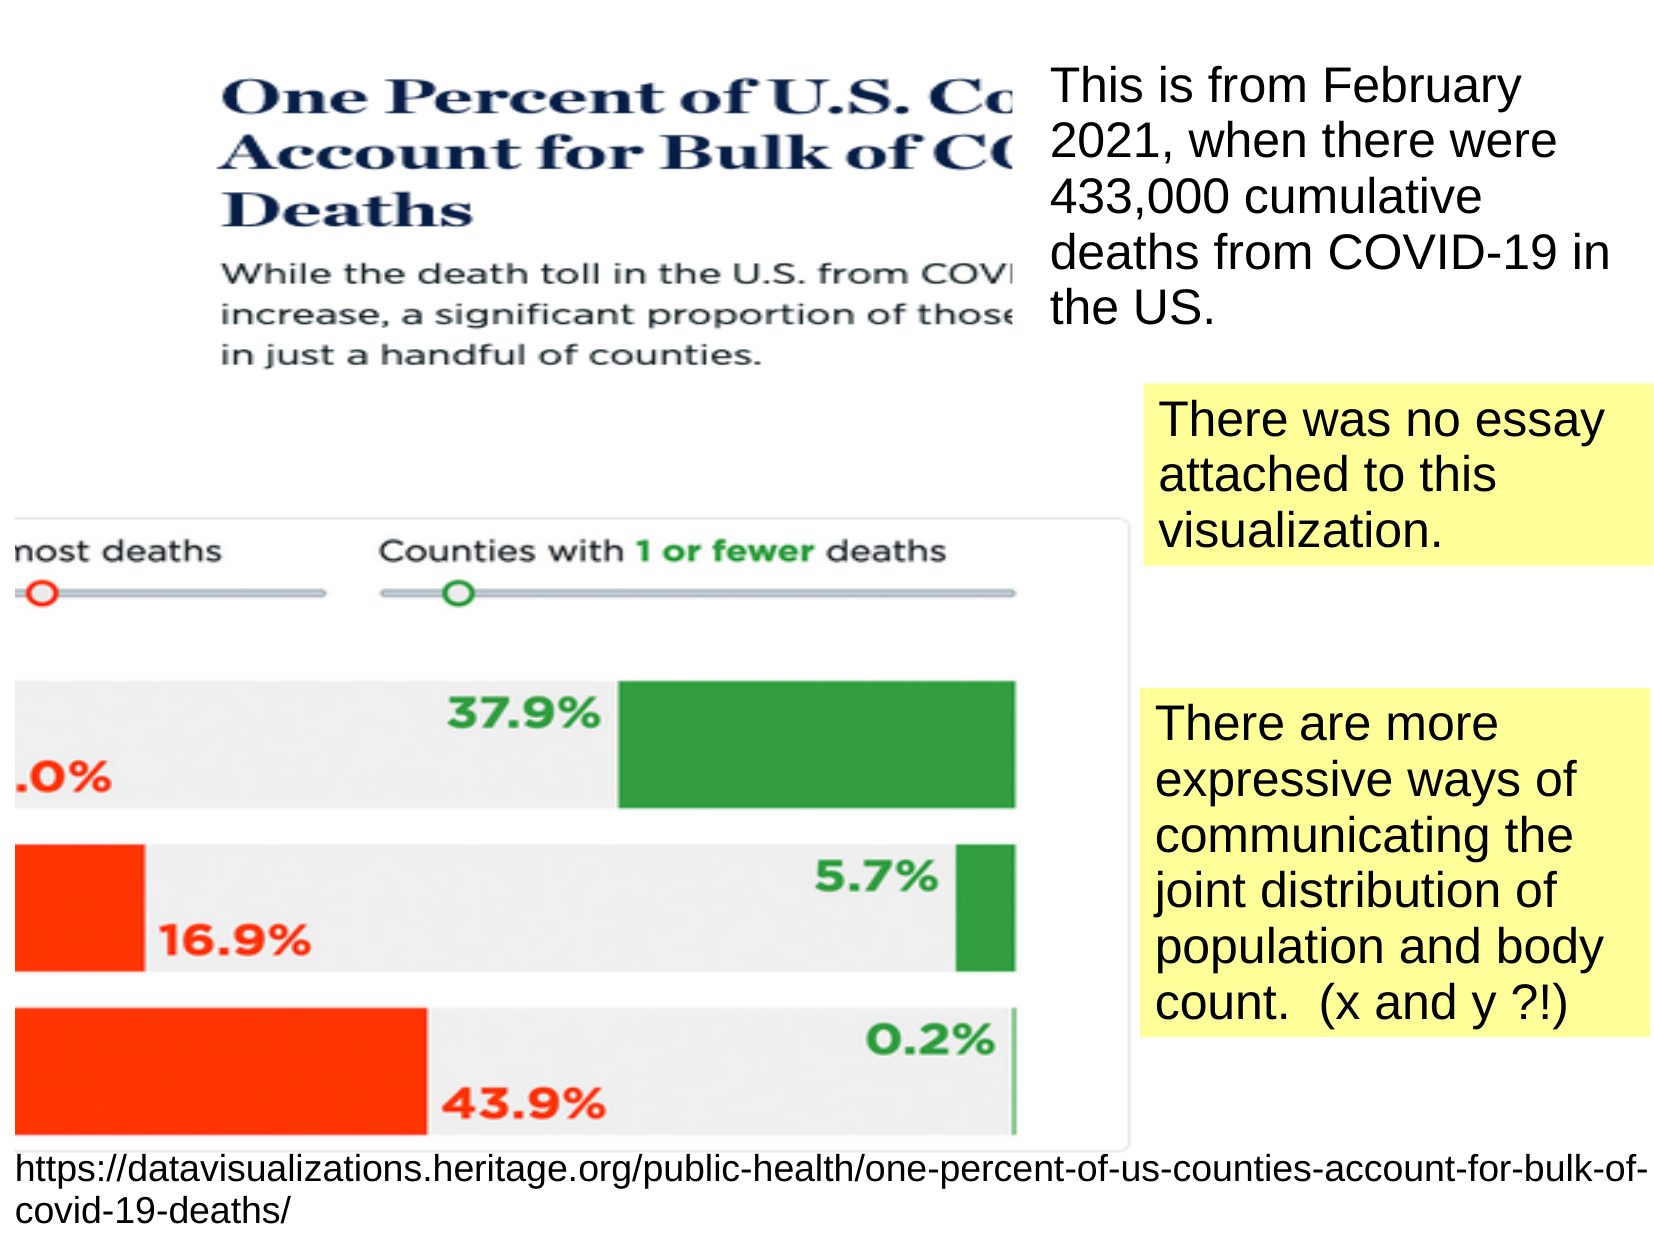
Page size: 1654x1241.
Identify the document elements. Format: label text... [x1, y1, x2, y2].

picture [15, 0, 1306, 1140]
text_box This is from February 2021, when there were 433,000 cumulative deaths from COVID-19 in the US. [1035, 49, 1654, 344]
text_box There are more expressive ways of communicating the joint distribution of population and body count. (x and y ?!) [1140, 687, 1651, 1038]
text_box https://datavisualizations.heritage.org/public-health/one-percent-of-us-counties-account-for-bulk-of-covid-19-deaths/ [0, 1140, 1654, 1239]
text_box There was no essay attached to this visualization. [1143, 383, 1654, 566]
